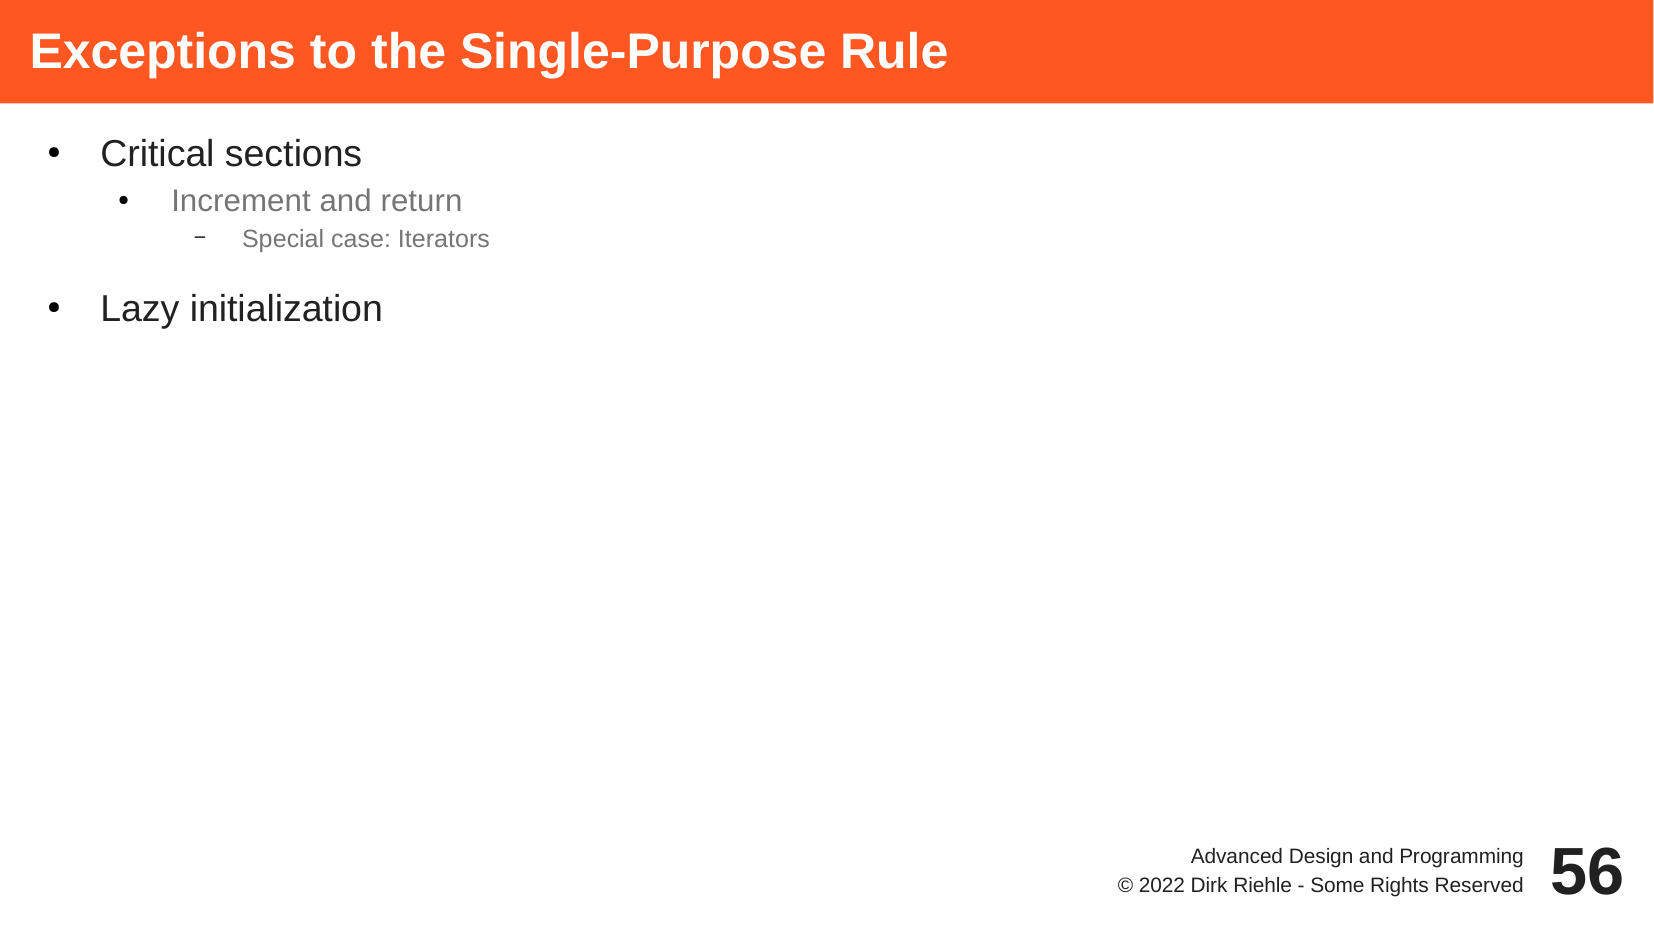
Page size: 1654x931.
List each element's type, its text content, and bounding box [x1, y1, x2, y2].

title Exceptions to the Single-Purpose Rule [0, 0, 1654, 104]
list Critical sections Increment and return Special case: Iterators Lazy initialization [29, 132, 1625, 813]
